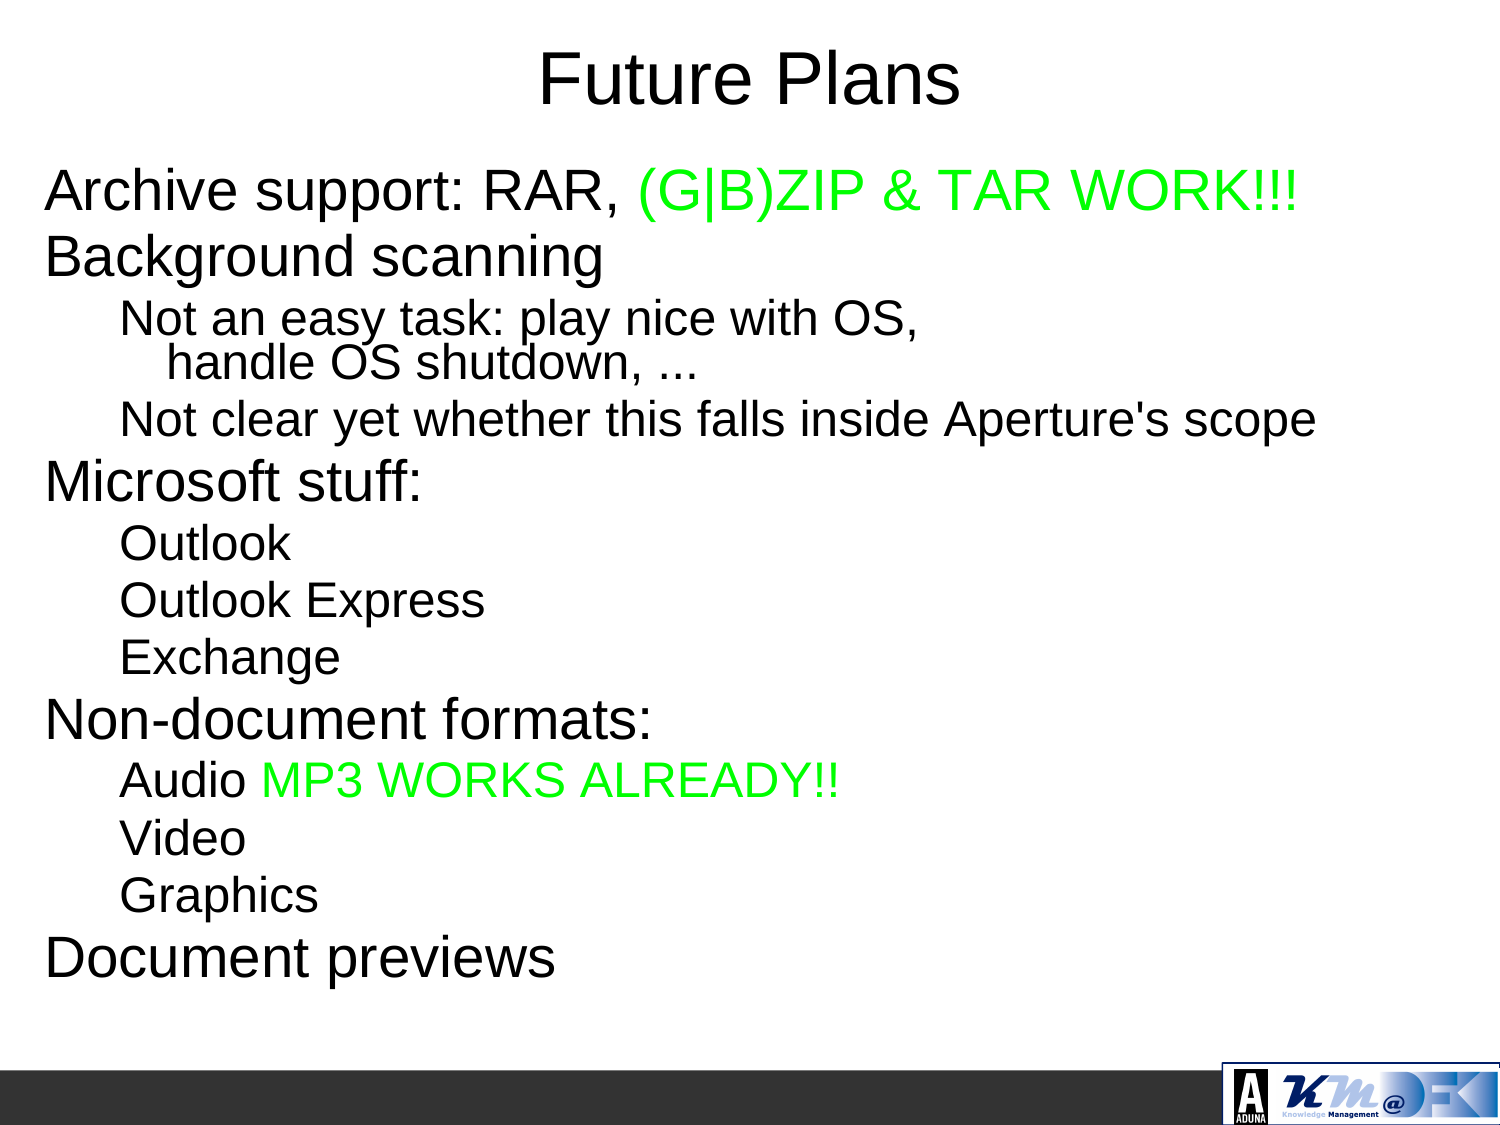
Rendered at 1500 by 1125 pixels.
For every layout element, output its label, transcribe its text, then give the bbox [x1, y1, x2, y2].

picture [1234, 1069, 1268, 1125]
picture [1276, 1068, 1500, 1124]
list Archive support: RAR, (G|B)ZIP & TAR WORK!!! Background scanning Not an easy task: play nice with OS, handle OS shutdown, ... Not clear yet whether this falls inside Aperture's scope Microsoft stuff: Outlook Outlook Express Exchange Non-document formats: Audio MP3 WORKS ALREADY!! Video Graphics Document previews [29, 160, 1471, 1047]
title Future Plans [29, 19, 1471, 138]
